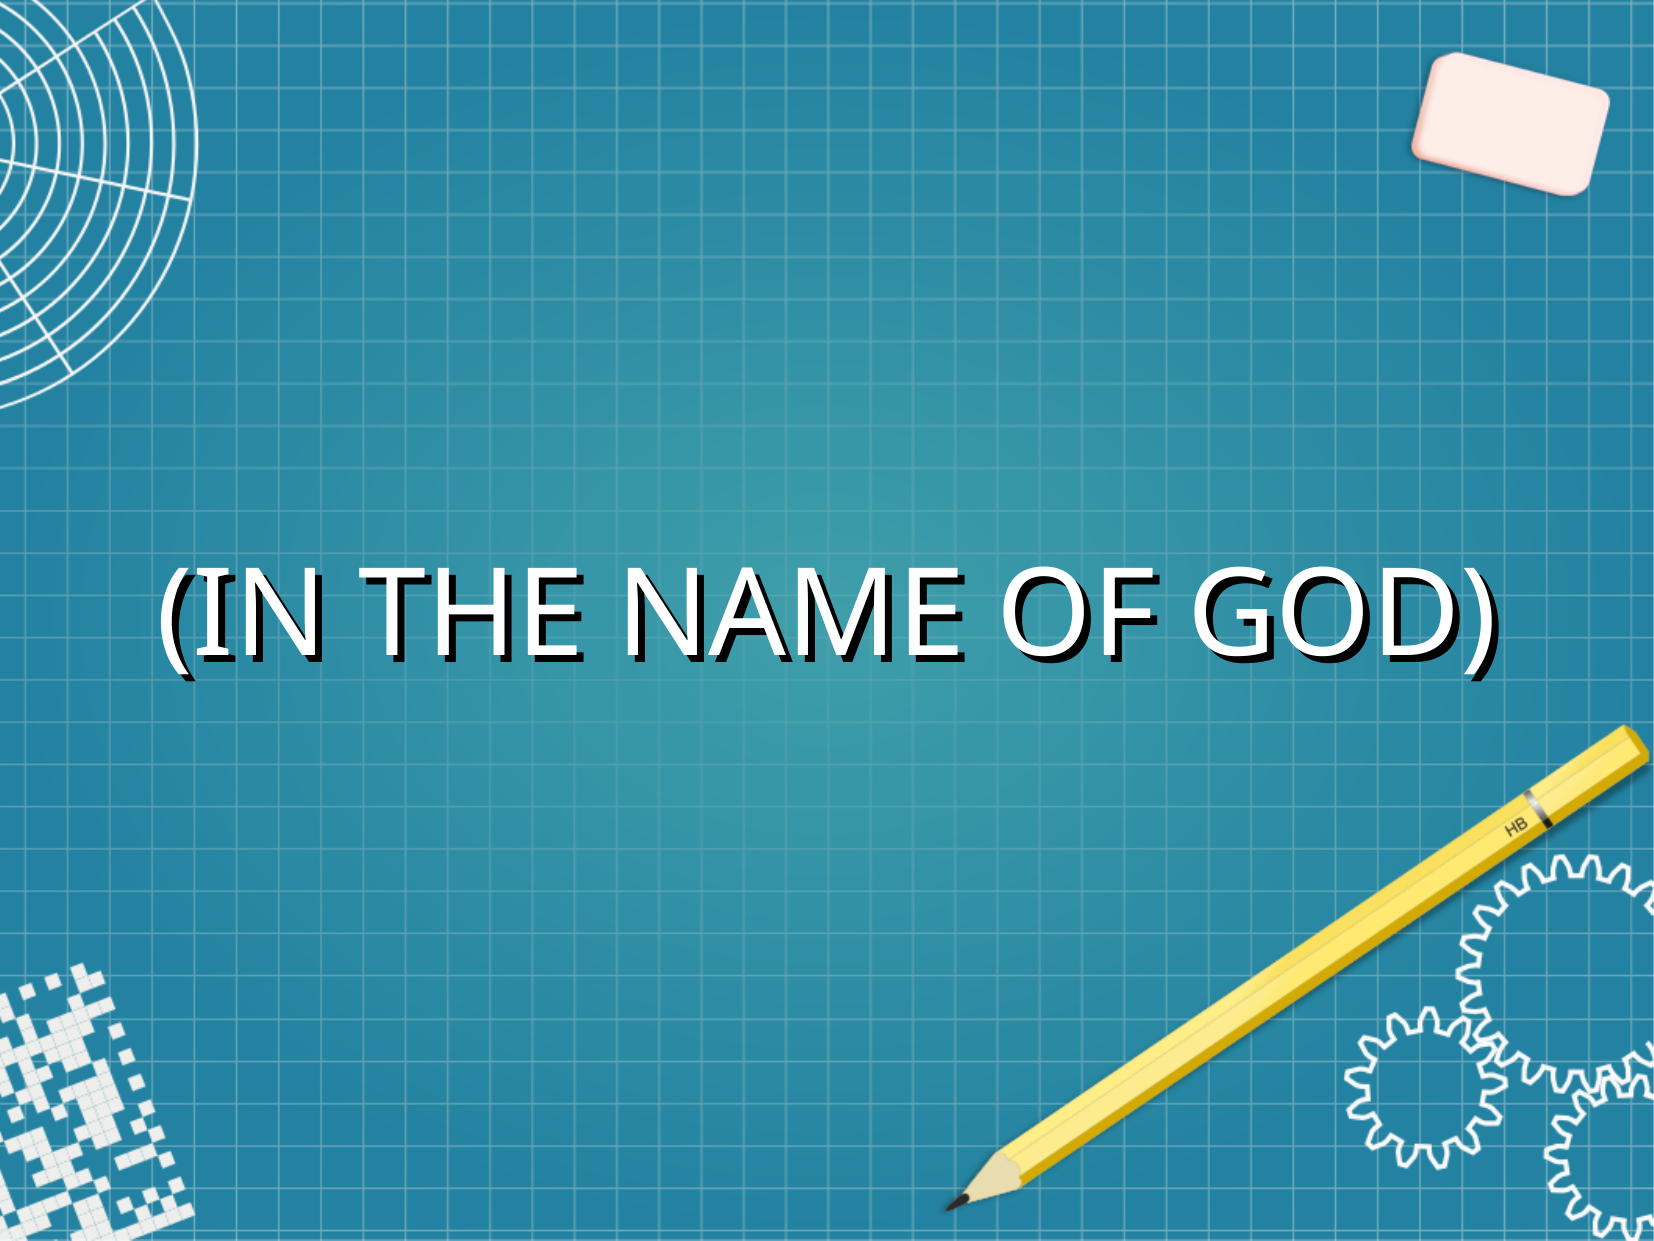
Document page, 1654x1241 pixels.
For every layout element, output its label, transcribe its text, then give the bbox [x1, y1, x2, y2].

picture [0, 0, 1654, 1241]
title (IN THE NAME OF GOD) [82, 466, 1571, 751]
